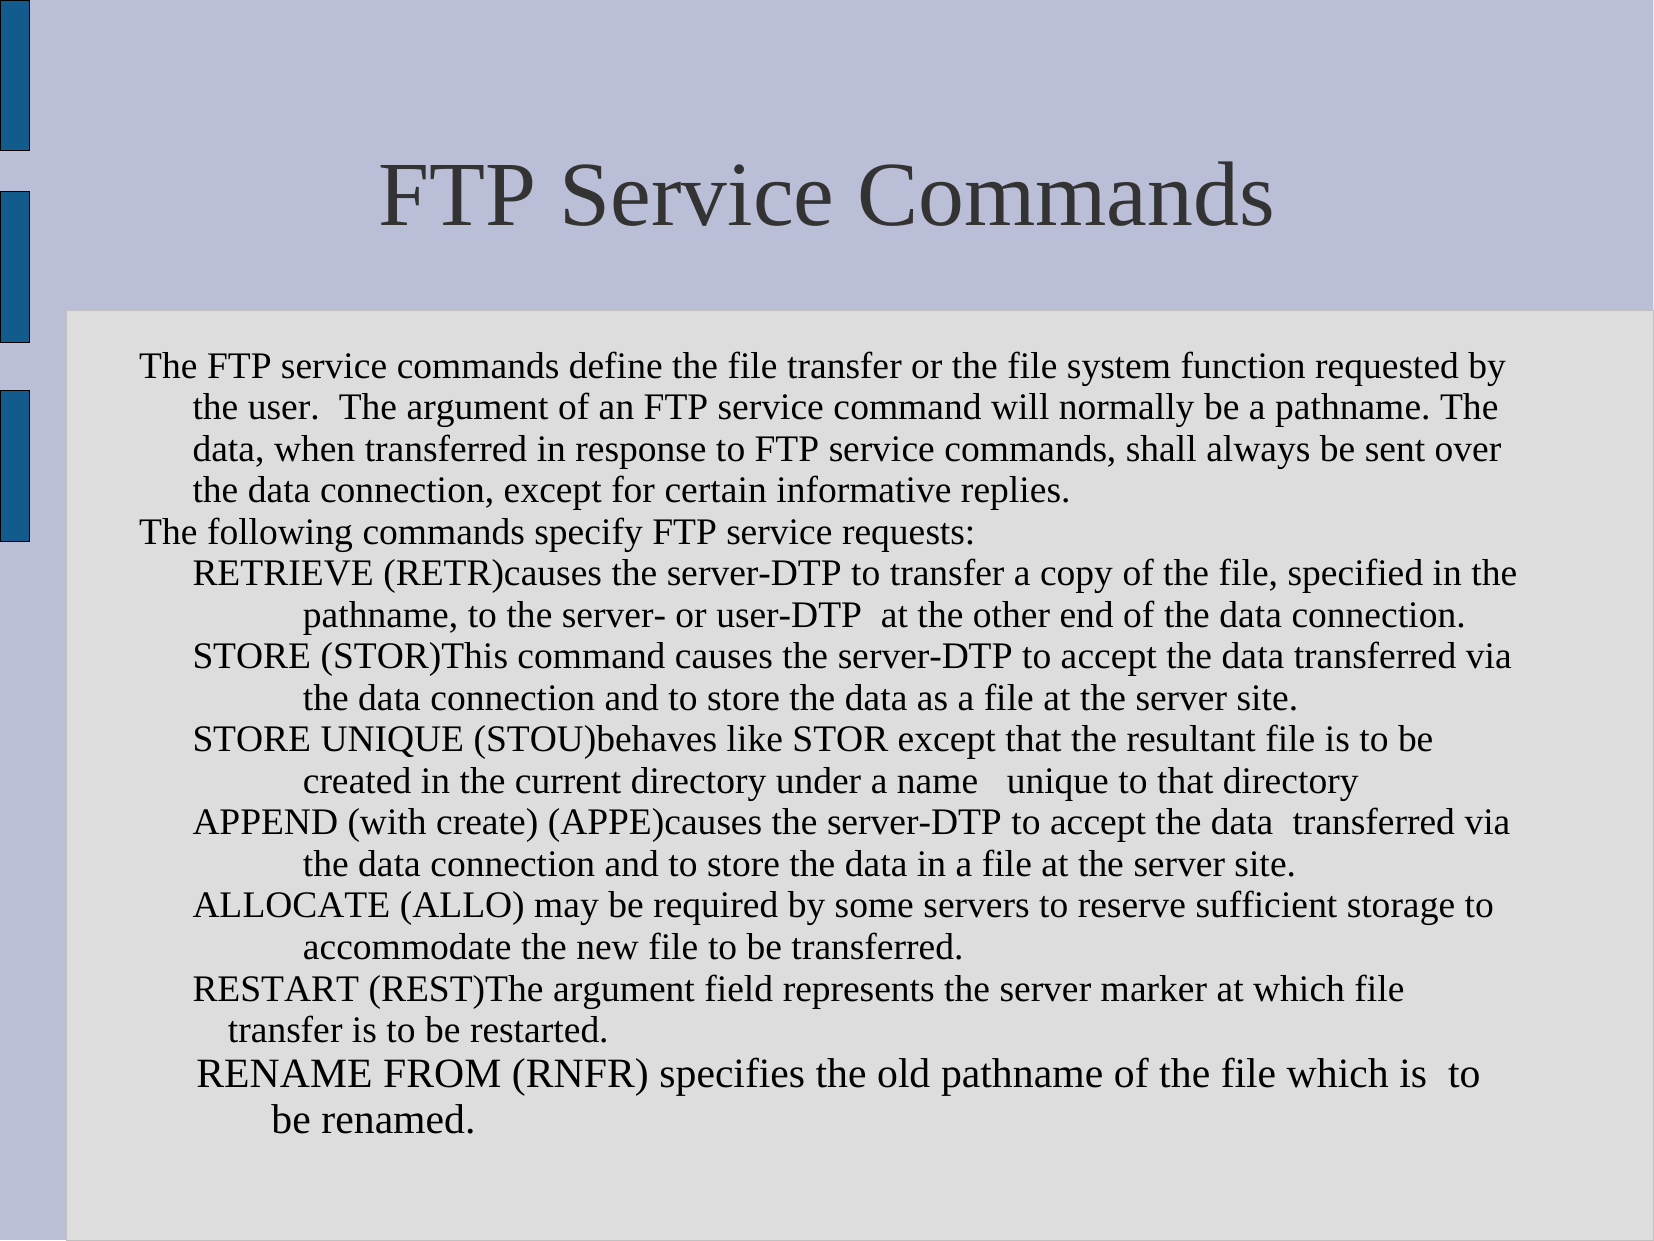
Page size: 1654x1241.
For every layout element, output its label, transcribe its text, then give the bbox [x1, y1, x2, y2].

list The FTP service commands define the file transfer or the file system function requested by the user. The argument of an FTP service command will normally be a pathname. The data, when transferred in response to FTP service commands, shall always be sent over the data connection, except for certain informative replies. The following commands specify FTP service requests: RETRIEVE (RETR)causes the server-DTP to transfer a copy of the file, specified in the pathname, to the server- or user-DTP at the other end of the data connection. STORE (STOR)This command causes the server-DTP to accept the data transferred via the data connection and to store the data as a file at the server site. STORE UNIQUE (STOU)behaves like STOR except that the resultant file is to be created in the current directory under a name unique to that directory APPEND (with create) (APPE)causes the server-DTP to accept the data transferred via the data connection and to store the data in a file at the server site. ALLOCATE (ALLO) may be required by some servers to reserve sufficient storage to accommodate the new file to be transferred. RESTART (REST)The argument field represents the server marker at which file transfer is to be restarted. RENAME FROM (RNFR) specifies the old pathname of the file which is to be renamed. [121, 344, 1534, 1144]
title FTP Service Commands [121, 91, 1534, 299]
